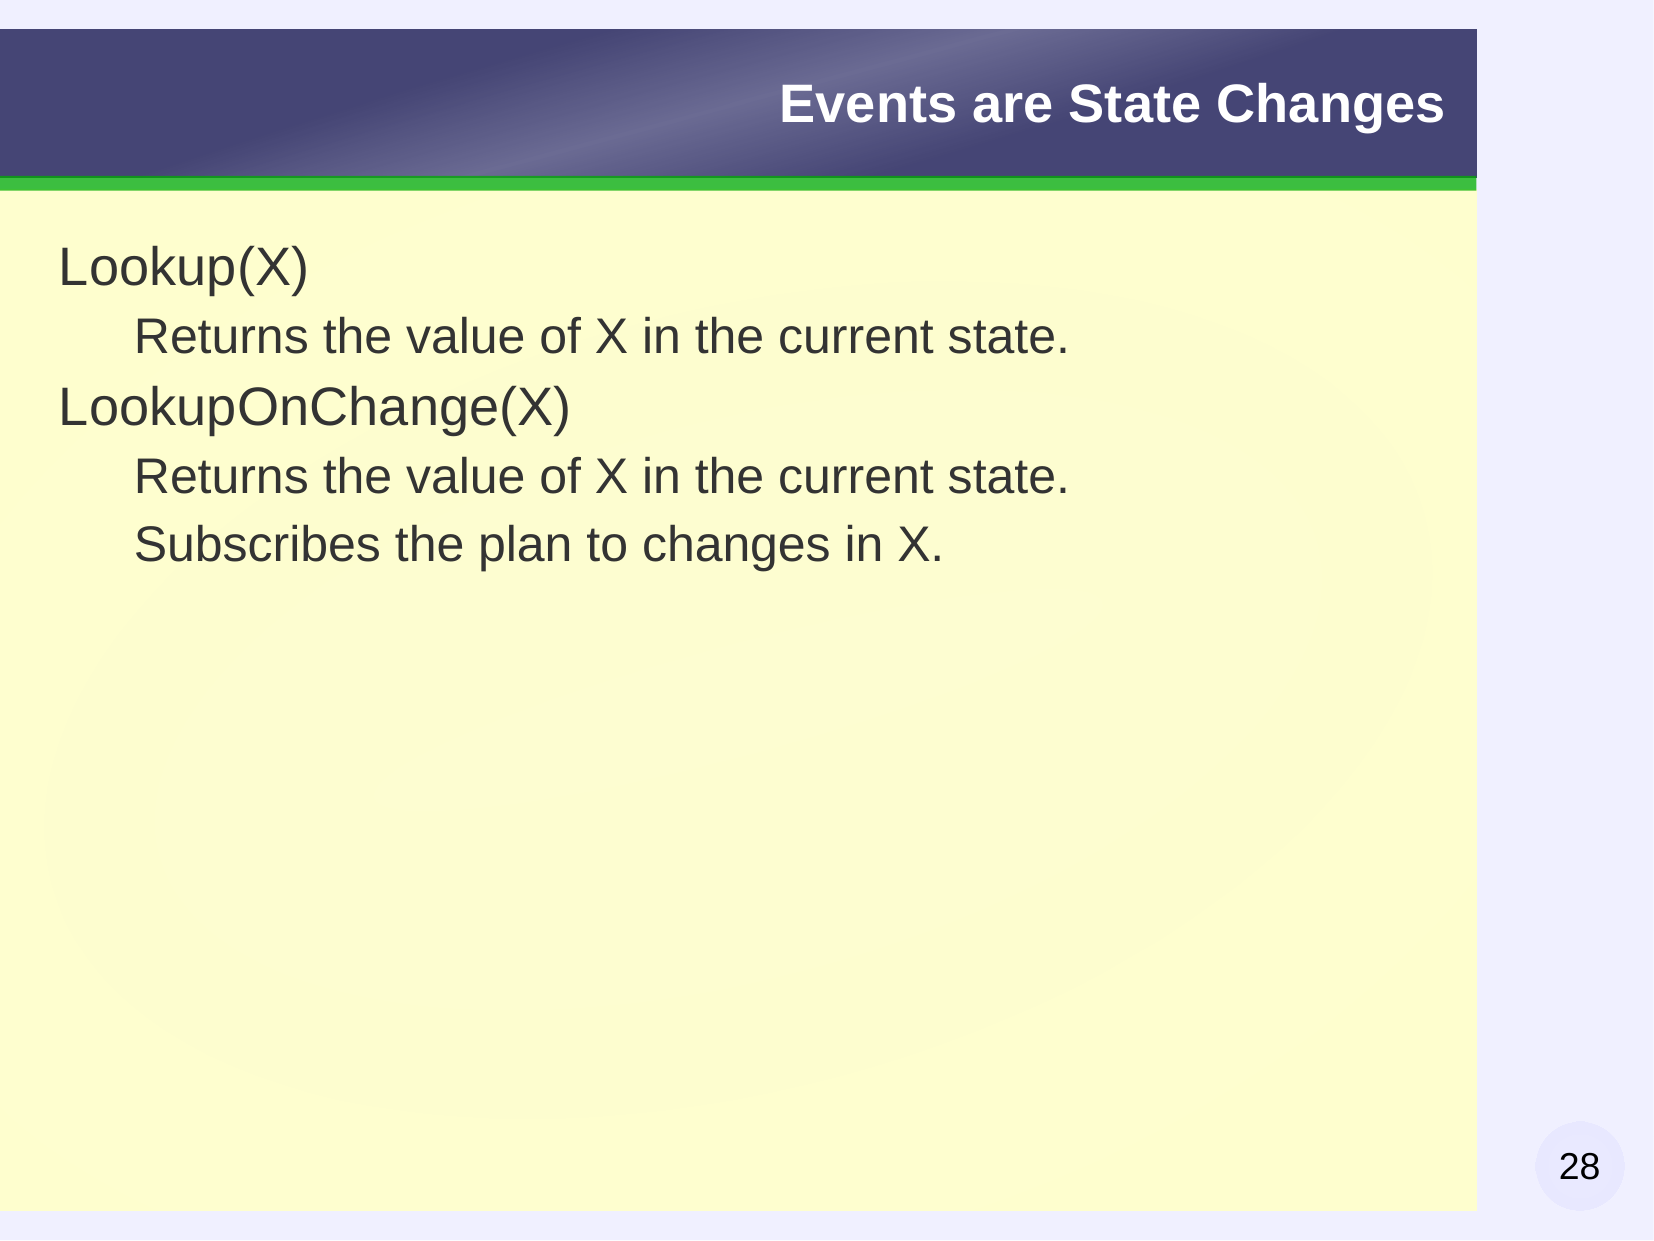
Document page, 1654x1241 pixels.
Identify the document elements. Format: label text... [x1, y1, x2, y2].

title Events are State Changes [29, 59, 1447, 148]
list Lookup(X) Returns the value of X in the current state. LookupOnChange(X) Returns the value of X in the current state. Subscribes the plan to changes in X. [59, 236, 1418, 1182]
